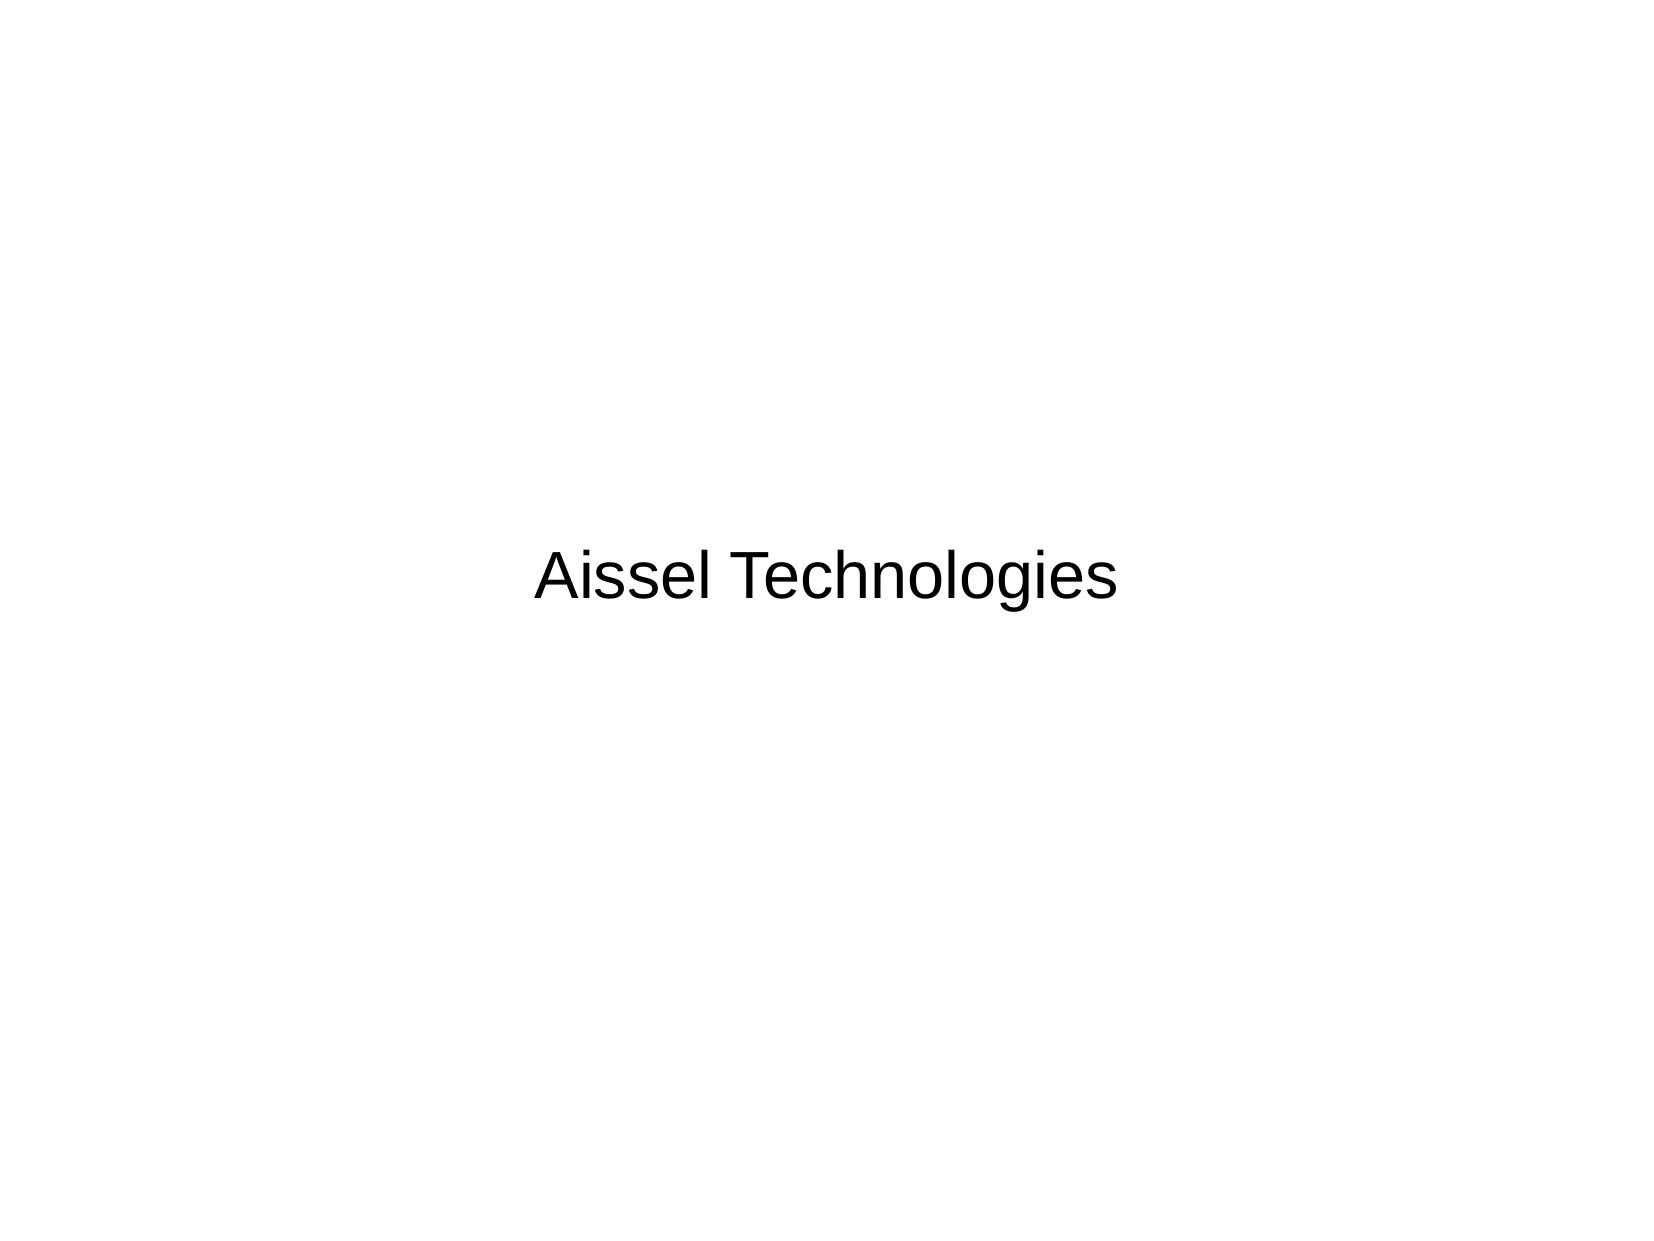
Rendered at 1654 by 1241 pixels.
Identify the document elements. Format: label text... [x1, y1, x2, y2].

subtitle Aissel Technologies [82, 290, 1571, 1010]
